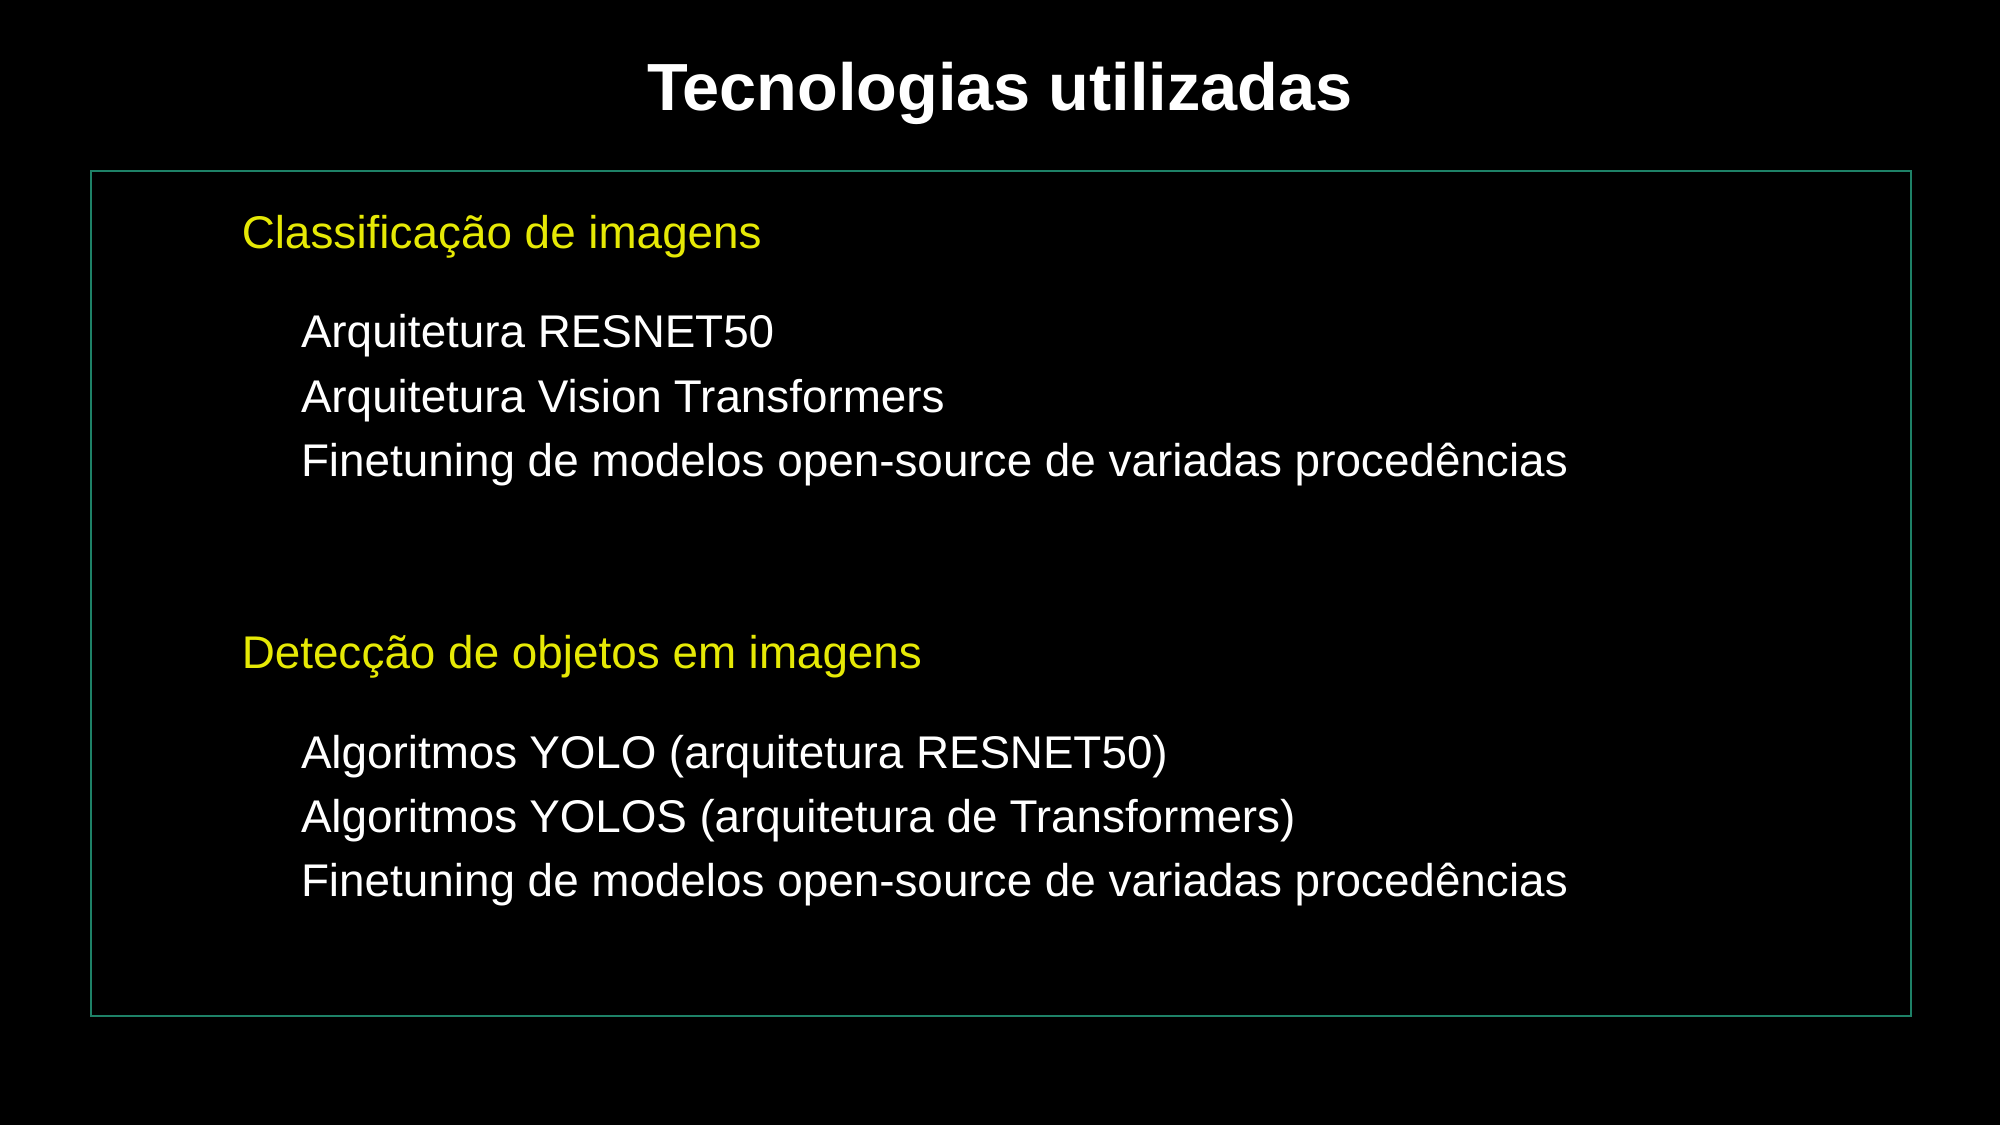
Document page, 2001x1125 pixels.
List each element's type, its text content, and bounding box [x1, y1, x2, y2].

title Tecnologias utilizadas [0, 42, 2000, 136]
list Classificação de imagens Arquitetura RESNET50 Arquitetura Vision Transformers Finetuning de modelos open-source de variadas procedências Detecção de objetos em imagens Algoritmos YOLO (arquitetura RESNET50) Algoritmos YOLOS (arquitetura de Transformers) Finetuning de modelos open-source de variadas procedências [226, 201, 1771, 939]
